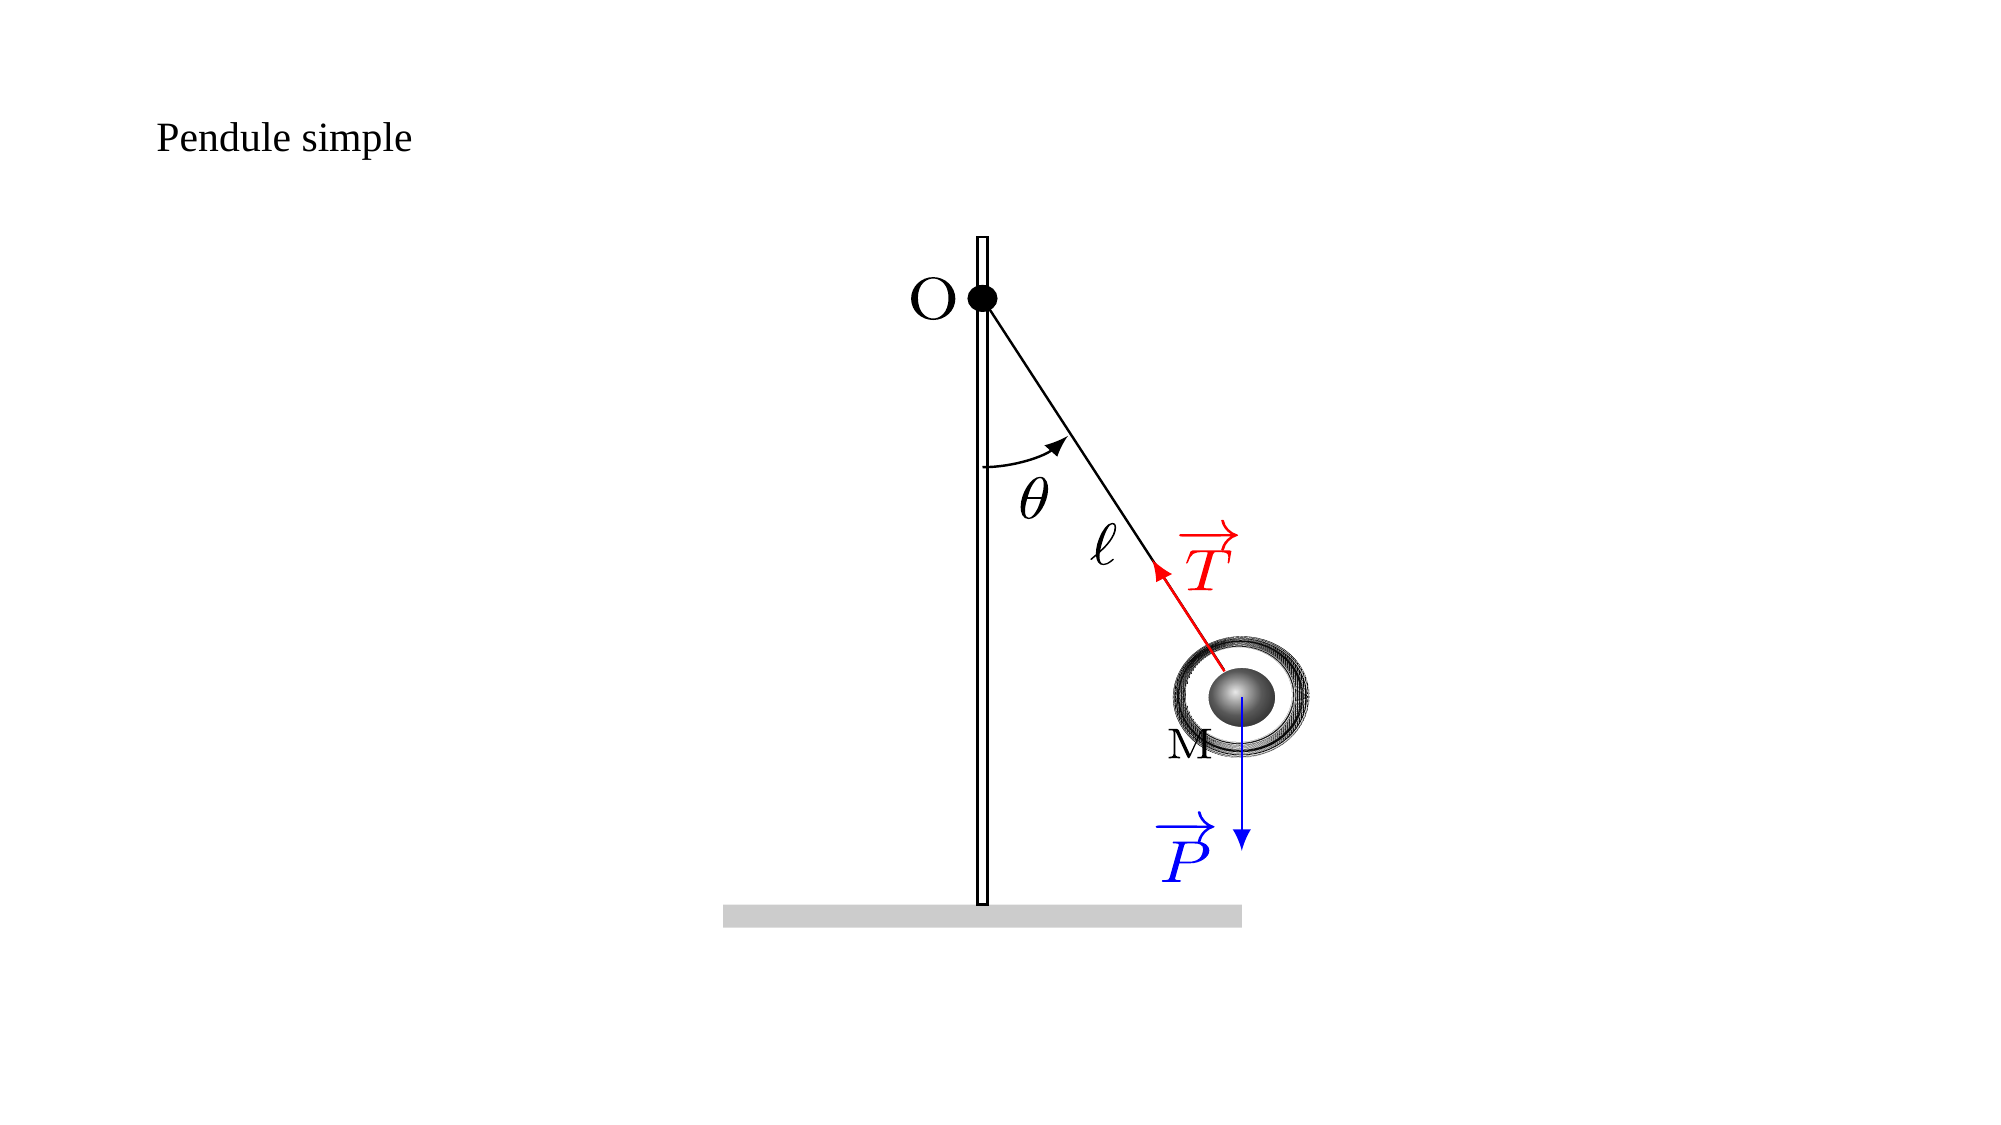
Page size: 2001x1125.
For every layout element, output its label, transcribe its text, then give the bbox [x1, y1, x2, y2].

picture [681, 181, 1319, 981]
text_box Pendule simple [141, 106, 709, 216]
